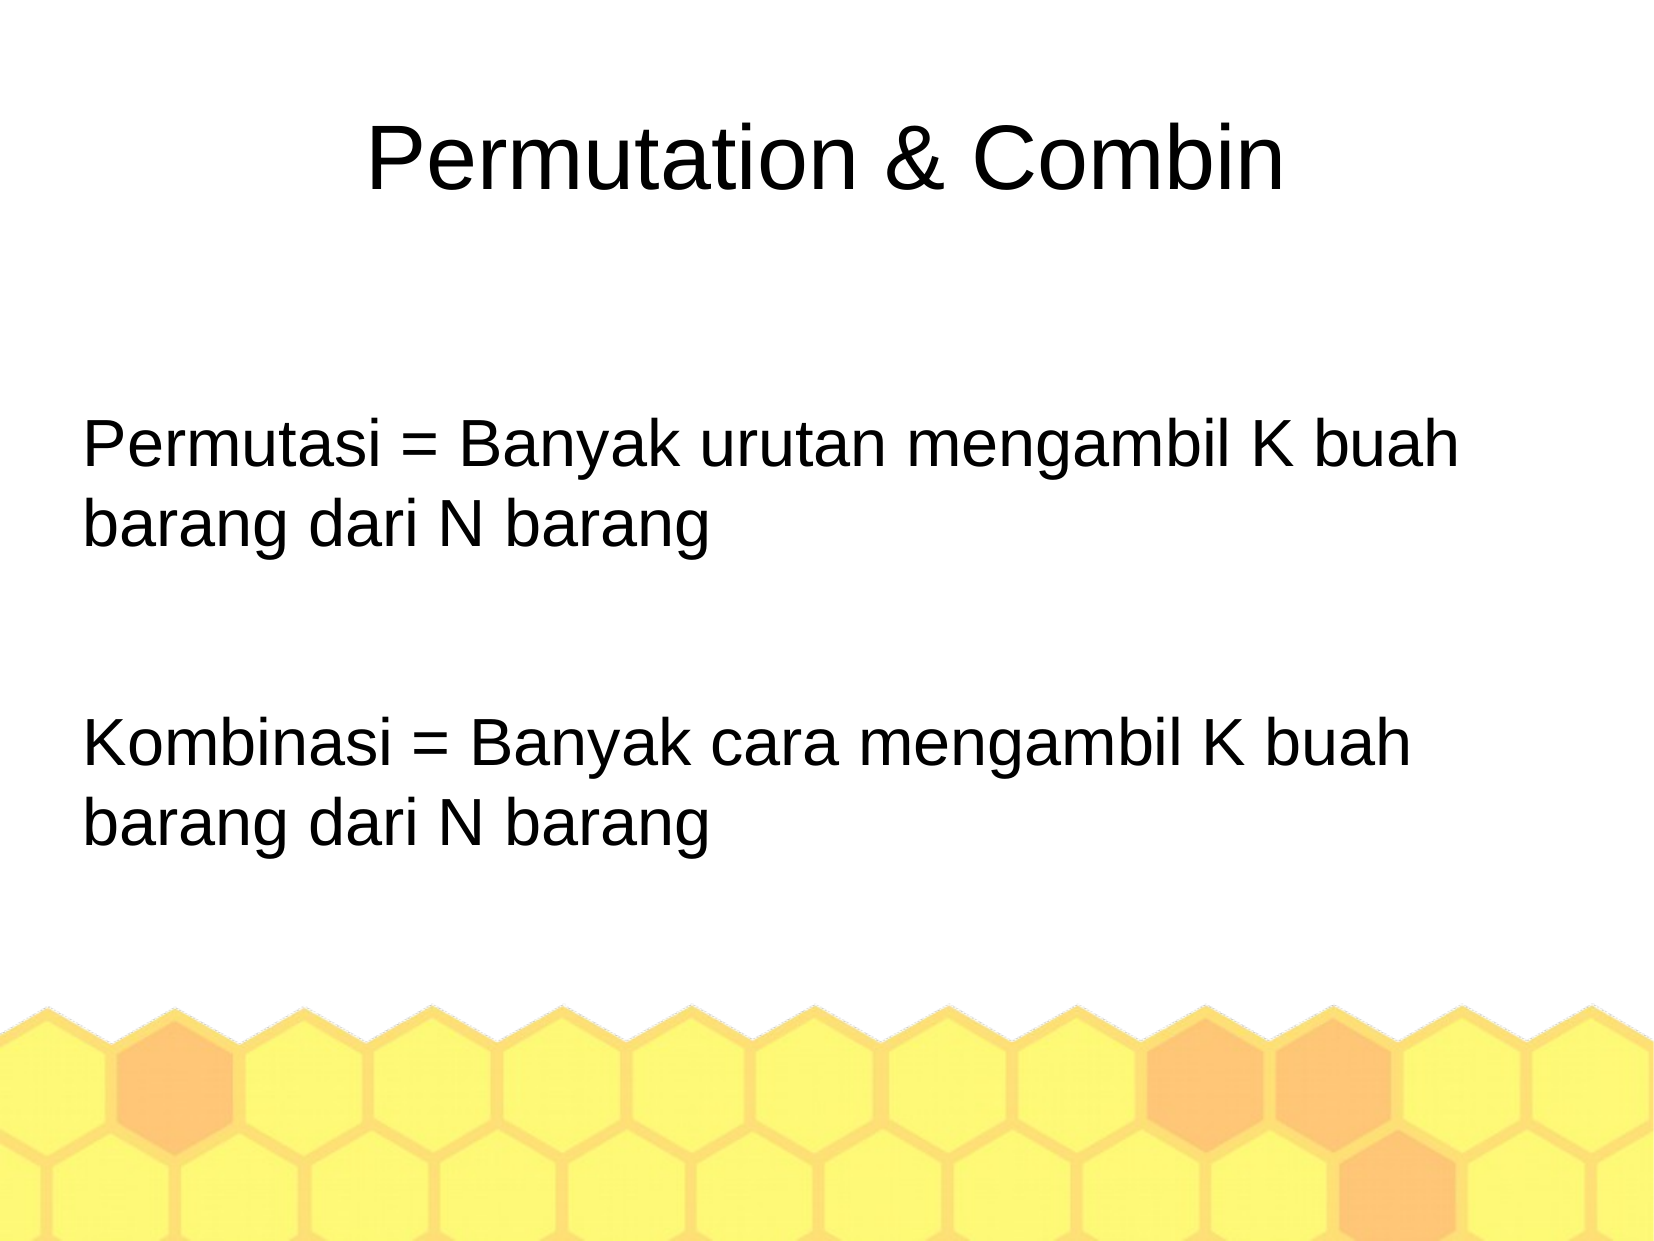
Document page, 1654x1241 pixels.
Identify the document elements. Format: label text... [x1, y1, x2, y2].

list Permutasi = Banyak urutan mengambil K buah barang dari N barang Kombinasi = Banyak cara mengambil K buah barang dari N barang [82, 290, 1571, 1010]
title Permutation & Combin [82, 49, 1571, 257]
